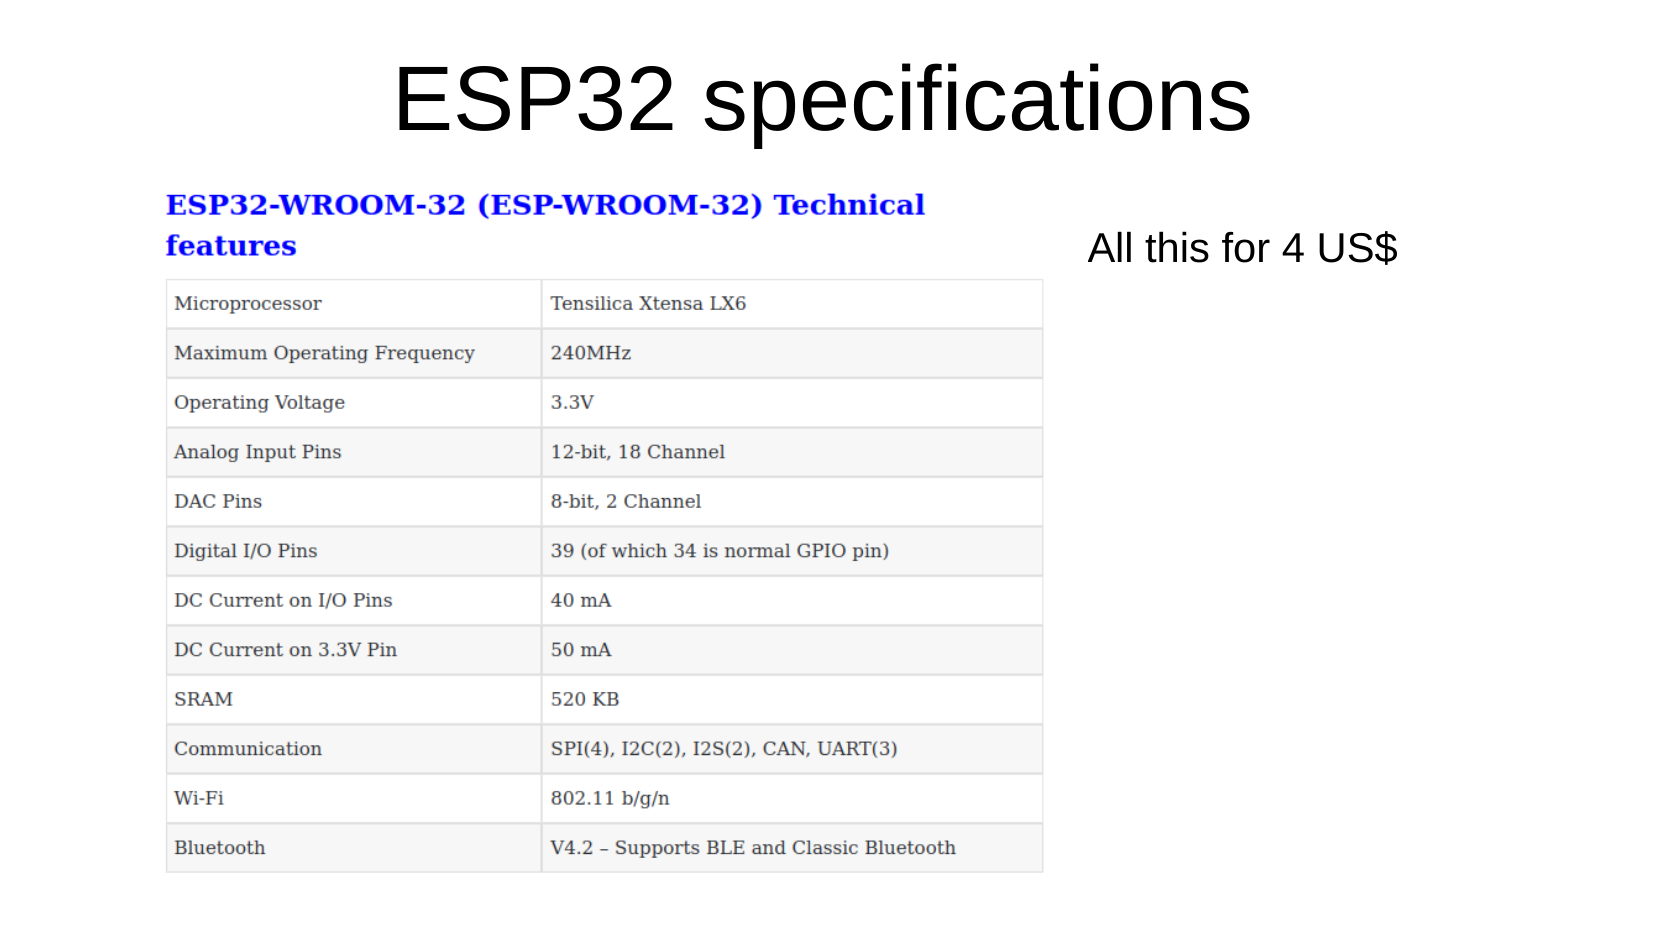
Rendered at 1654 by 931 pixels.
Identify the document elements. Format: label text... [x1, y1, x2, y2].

picture [150, 169, 1088, 901]
title ESP32 specifications [37, 21, 1610, 177]
list All this for 4 US$ [1088, 225, 1601, 765]
